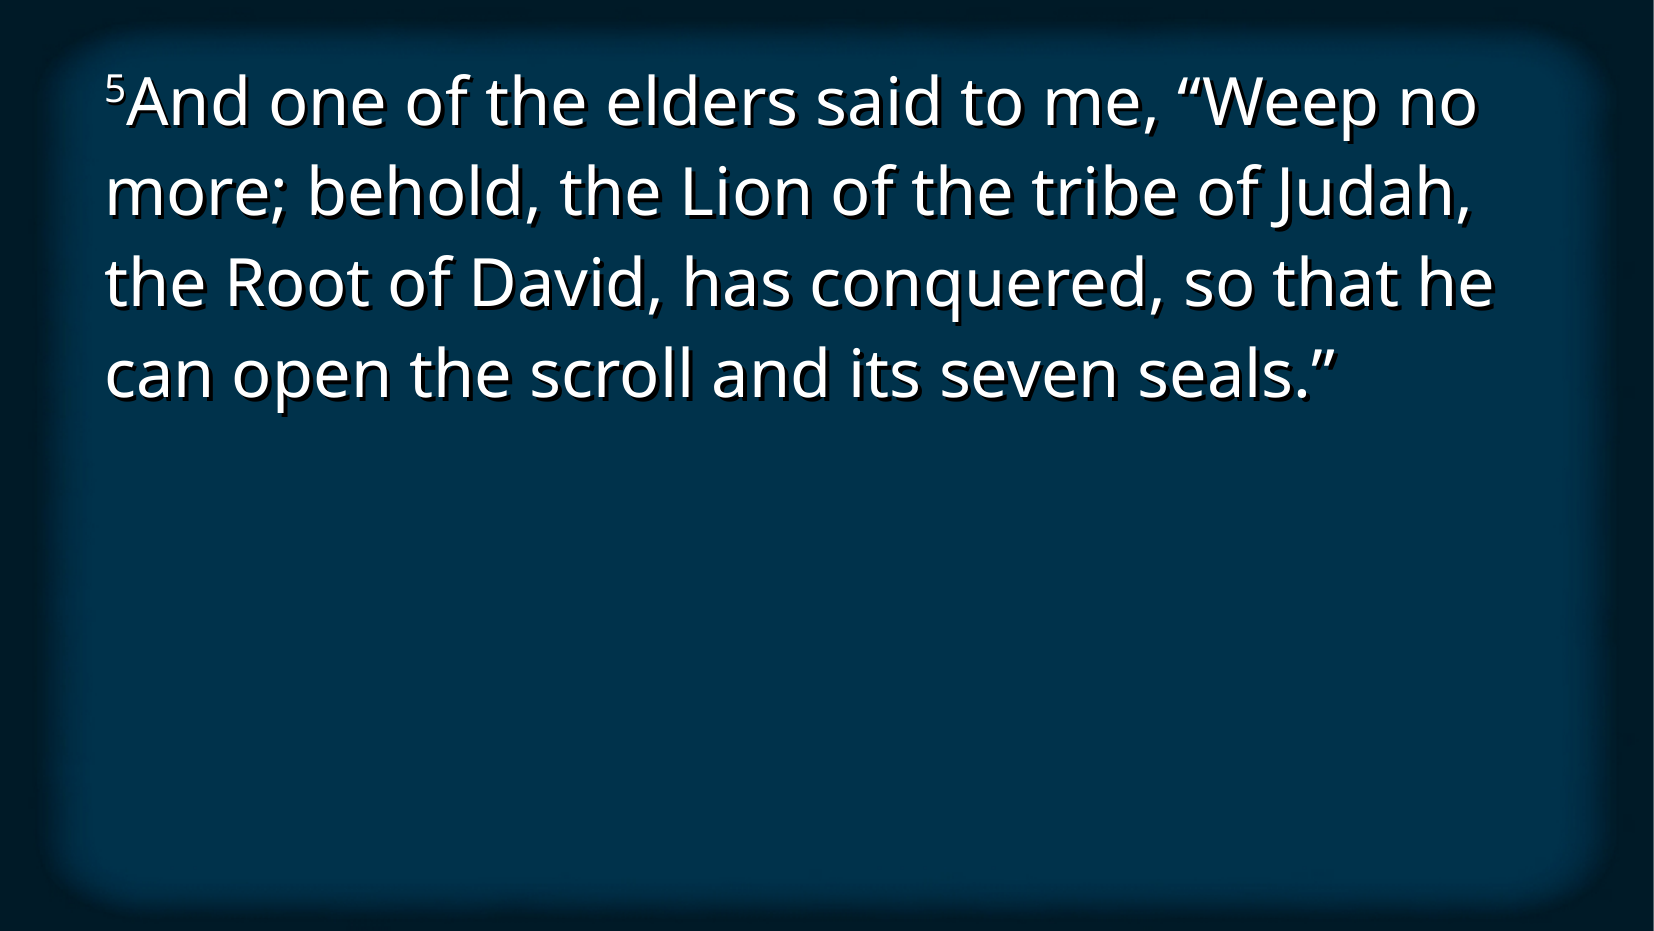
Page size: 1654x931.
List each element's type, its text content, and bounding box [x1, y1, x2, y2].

text_box 5And one of the elders said to me, “Weep no more; behold, the Lion of the tribe of Judah, the Root of David, has conquered, so that he can open the scroll and its seven seals.” [89, 46, 1545, 417]
picture [0, 0, 1654, 931]
